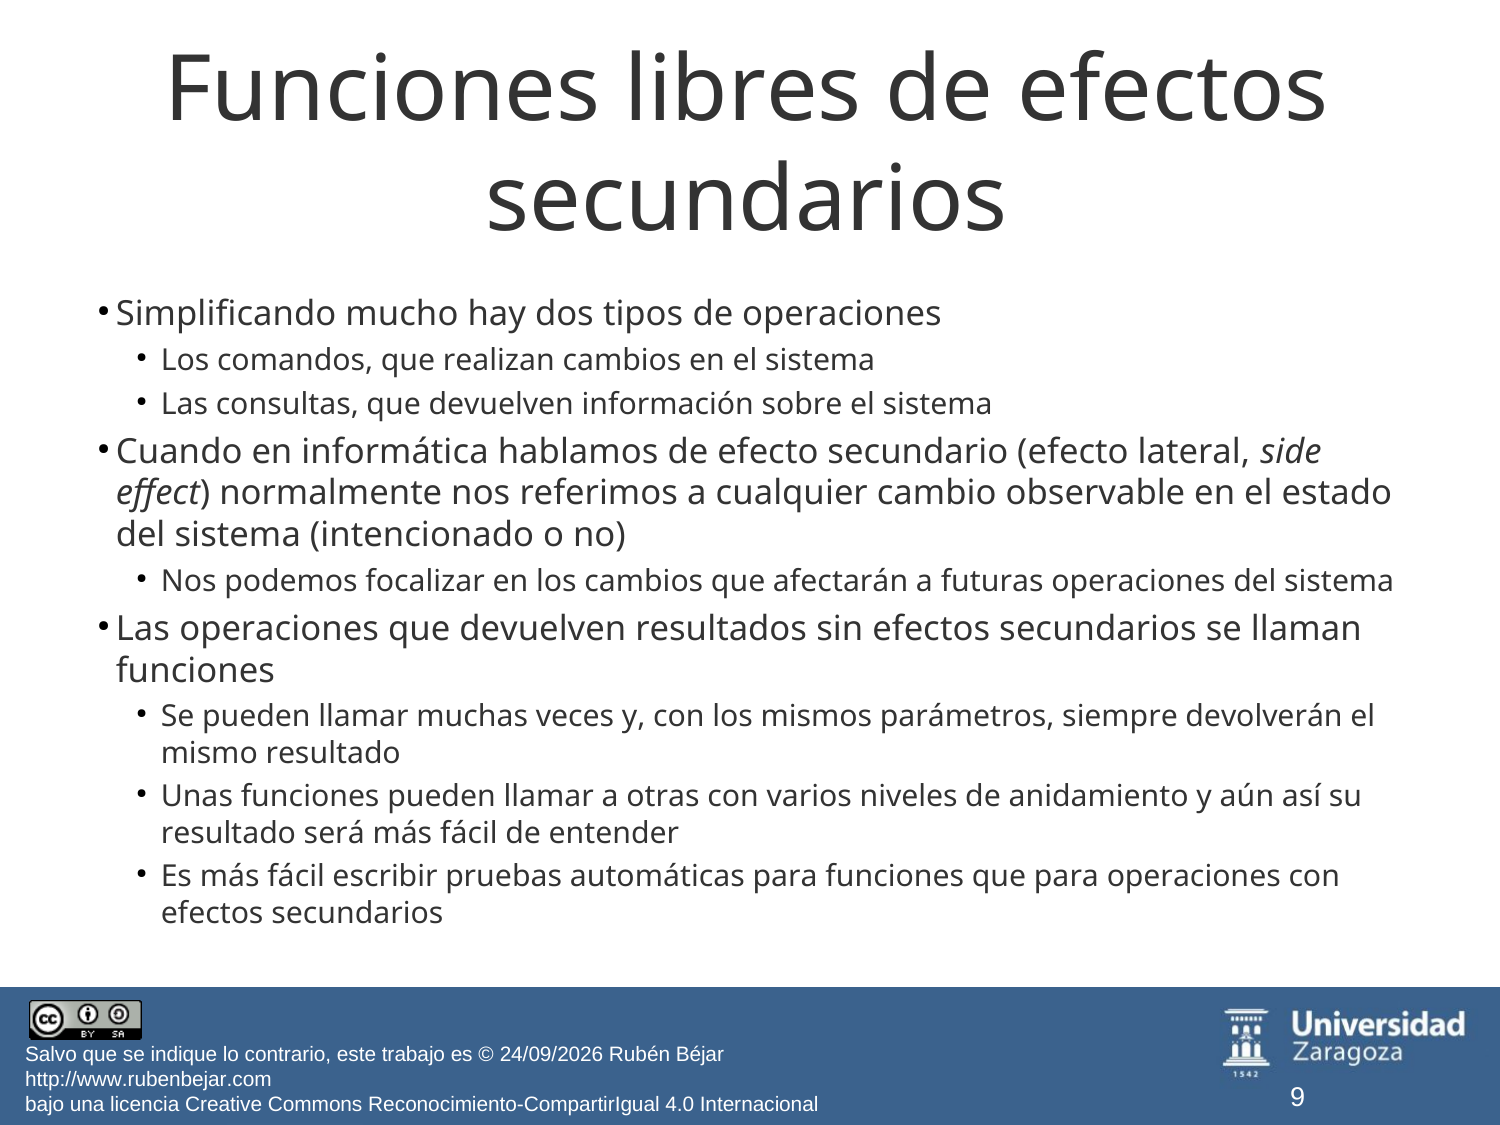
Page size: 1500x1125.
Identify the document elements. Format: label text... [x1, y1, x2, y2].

picture [0, 987, 1500, 1125]
title Funciones libres de efectos secundarios [74, 21, 1420, 257]
list Simplificando mucho hay dos tipos de operaciones Los comandos, que realizan cambios en el sistema Las consultas, que devuelven información sobre el sistema Cuando en informática hablamos de efecto secundario (efecto lateral, side effect) normalmente nos referimos a cualquier cambio observable en el estado del sistema (intencionado o no) Nos podemos focalizar en los cambios que afectarán a futuras operaciones del sistema Las operaciones que devuelven resultados sin efectos secundarios se llaman funciones Se pueden llamar muchas veces y, con los mismos parámetros, siempre devolverán el mismo resultado Unas funciones pueden llamar a otras con varios niveles de anidamiento y aún así su resultado será más fácil de entender Es más fácil escribir pruebas automáticas para funciones que para operaciones con efectos secundarios [82, 283, 1418, 957]
